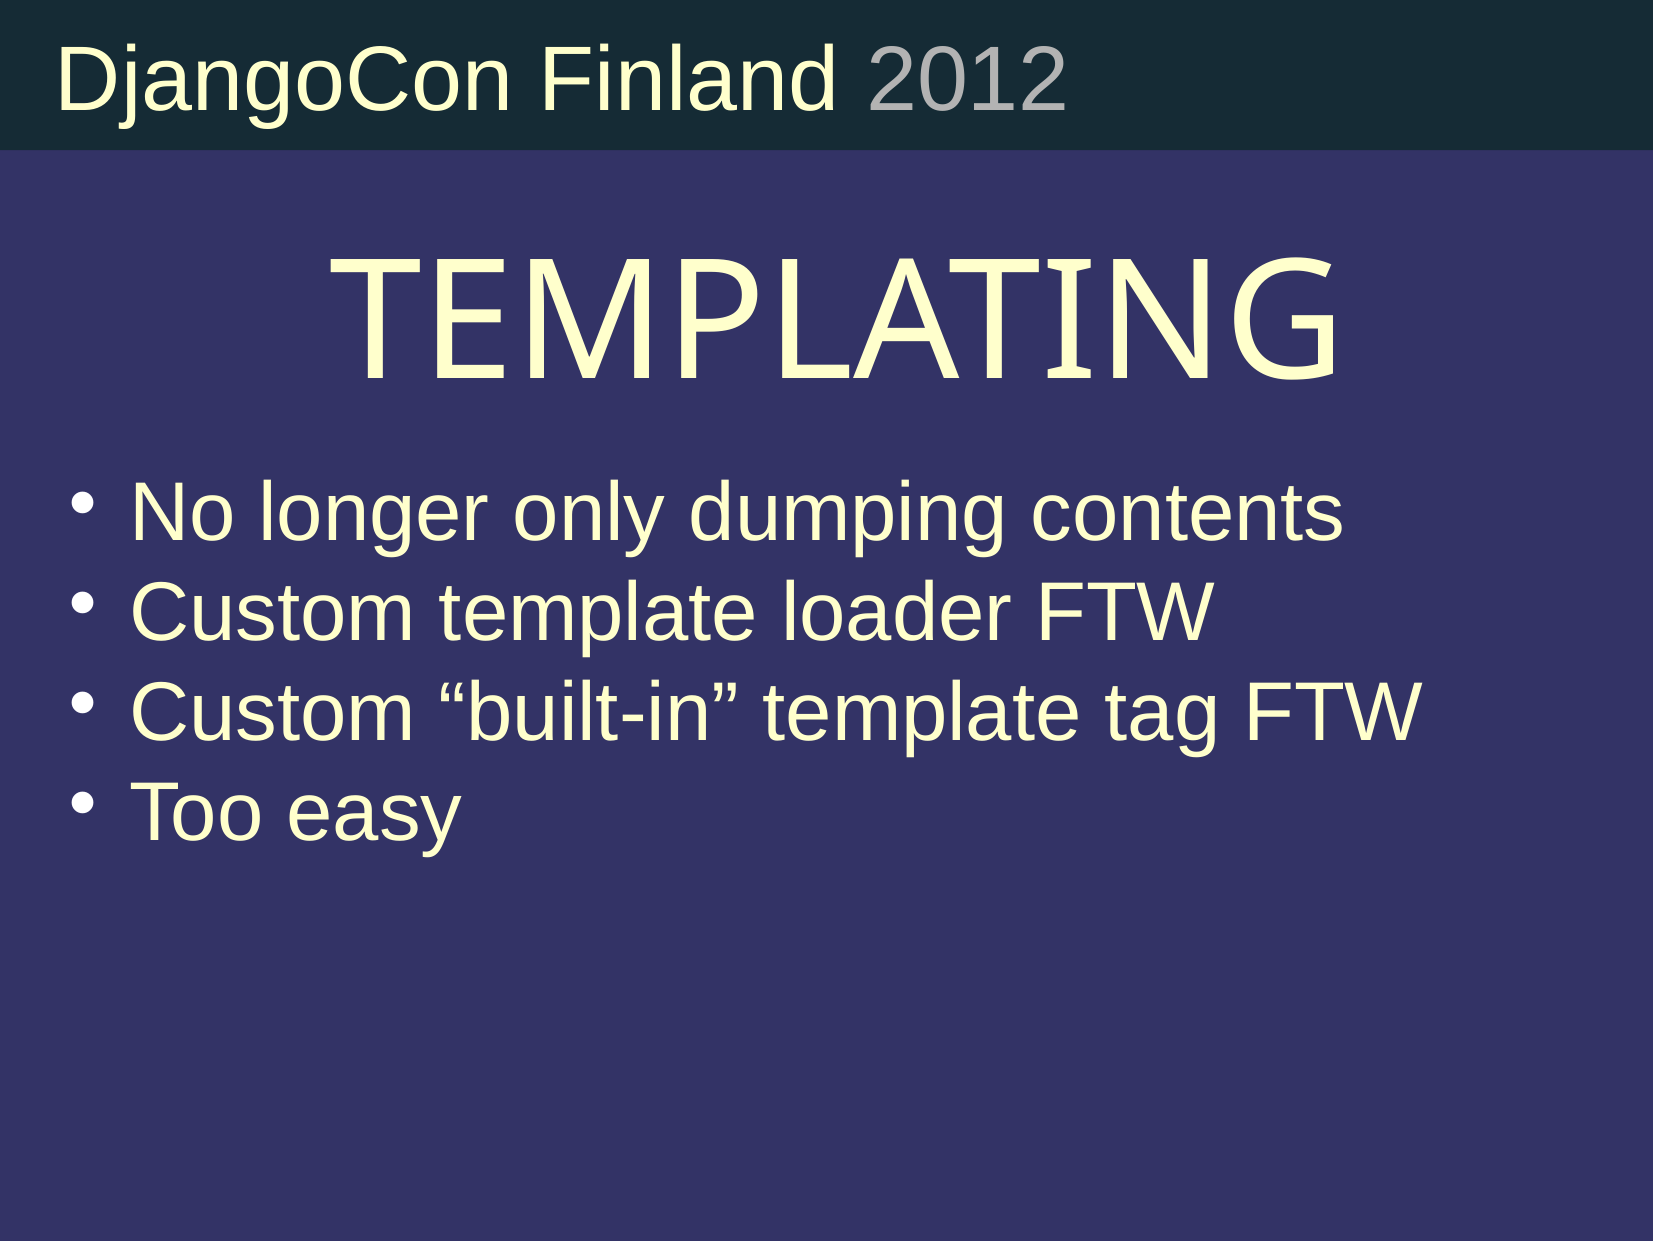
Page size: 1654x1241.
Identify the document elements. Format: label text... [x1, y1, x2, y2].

text_box [0, 0, 1653, 151]
text_box No longer only dumping contents Custom template loader FTW Custom “built-in” template tag FTW Too easy [53, 449, 1613, 1163]
subtitle TEMPLATING [26, 215, 1651, 413]
title DjangoCon Finland 2012 [37, 0, 1088, 131]
